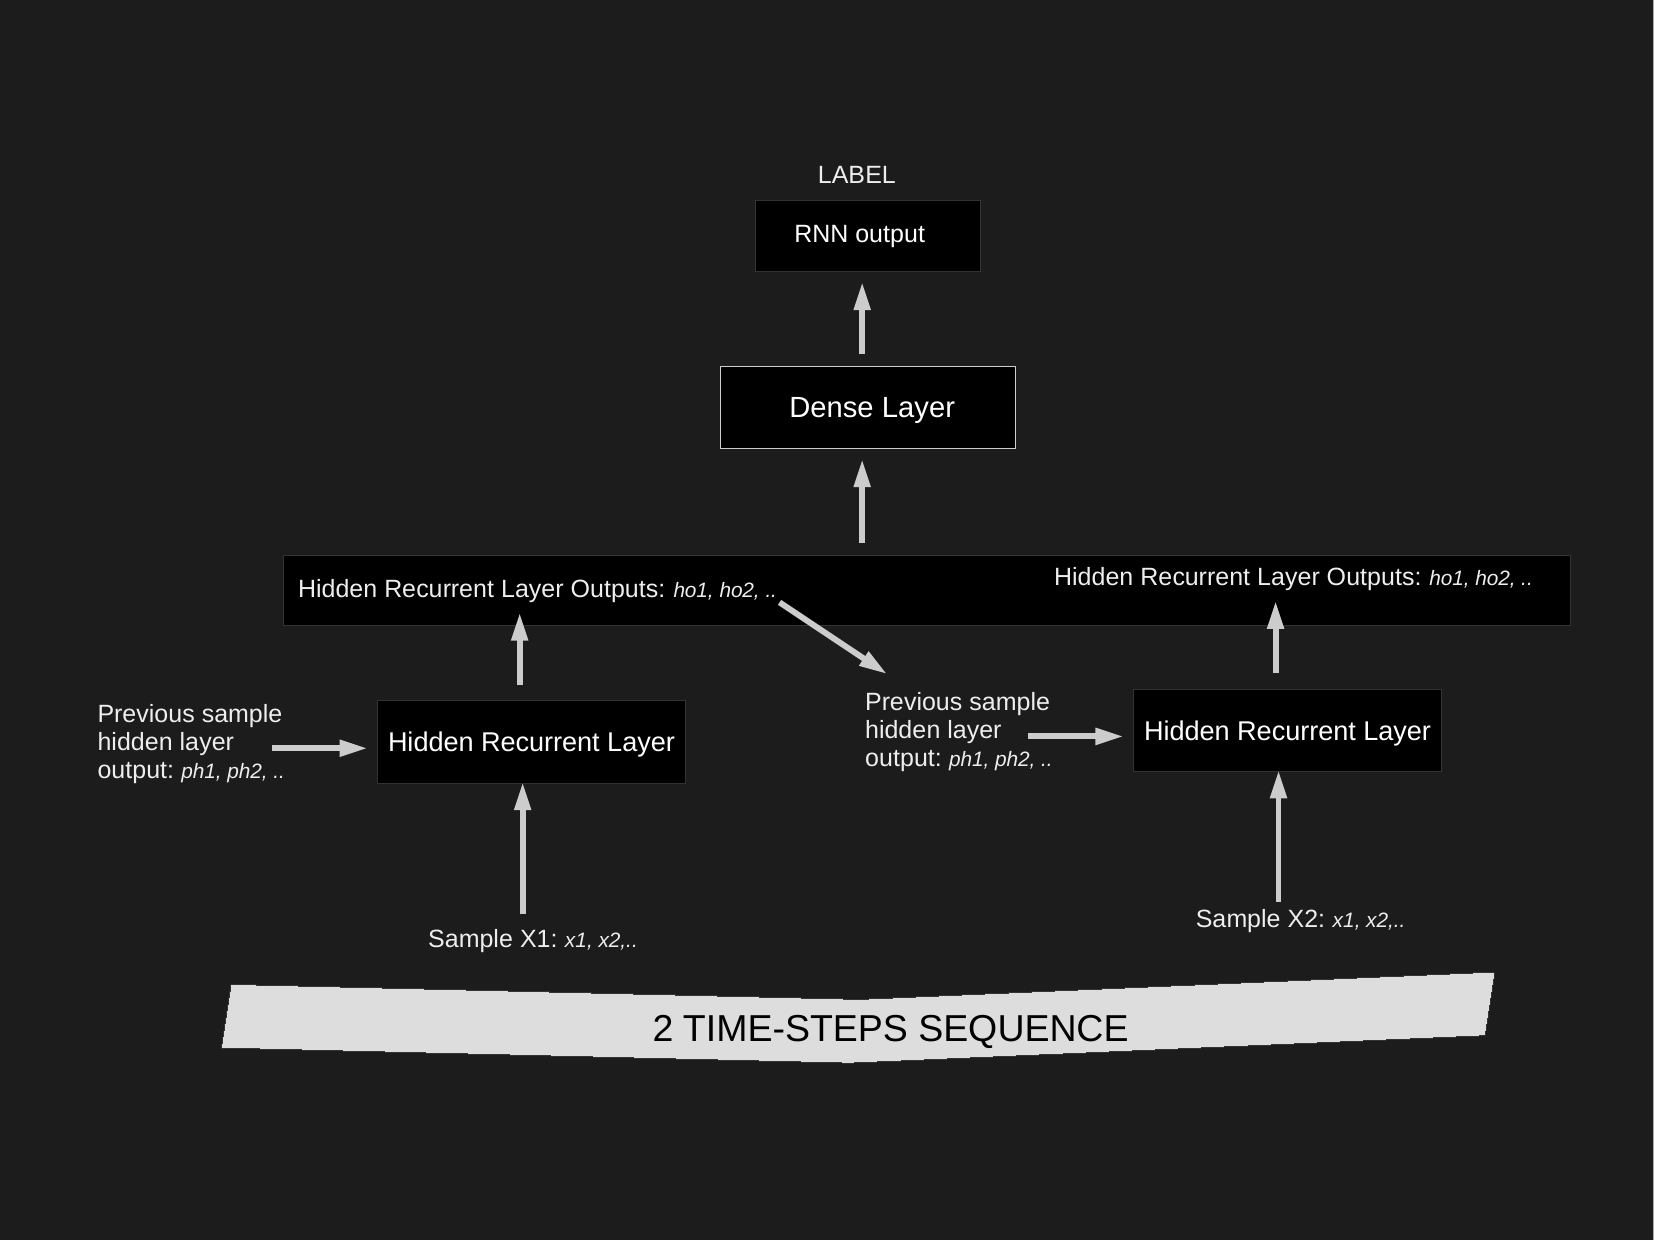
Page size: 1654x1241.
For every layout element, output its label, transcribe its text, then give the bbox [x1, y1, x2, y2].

text_box [686, 995, 844, 999]
text_box Hidden Recurrent Layer [377, 700, 686, 784]
text_box Previous sample hidden layer output: ph1, ph2, .. [850, 680, 1087, 780]
text_box Dense Layer [720, 366, 1016, 449]
text_box 2 TIME-STEPS SEQUENCE [637, 999, 1241, 1099]
text_box [755, 200, 981, 272]
text_box Hidden Recurrent Layer [1133, 689, 1442, 772]
text_box [868, 972, 1495, 1047]
text_box RNN output [779, 212, 1016, 260]
text_box Sample X1: x1, x2,.. [413, 916, 686, 1016]
text_box Previous sample hidden layer output: ph1, ph2, .. [82, 692, 319, 792]
text_box Hidden Recurrent Layer Outputs: ho1, ho2, .. [283, 566, 827, 666]
text_box [283, 555, 1039, 626]
text_box LABEL [803, 153, 1040, 253]
text_box Sample X2: x1, x2,.. [1181, 897, 1453, 997]
text_box Hidden Recurrent Layer Outputs: ho1, ho2, .. [1039, 555, 1583, 654]
text_box [221, 984, 637, 1059]
